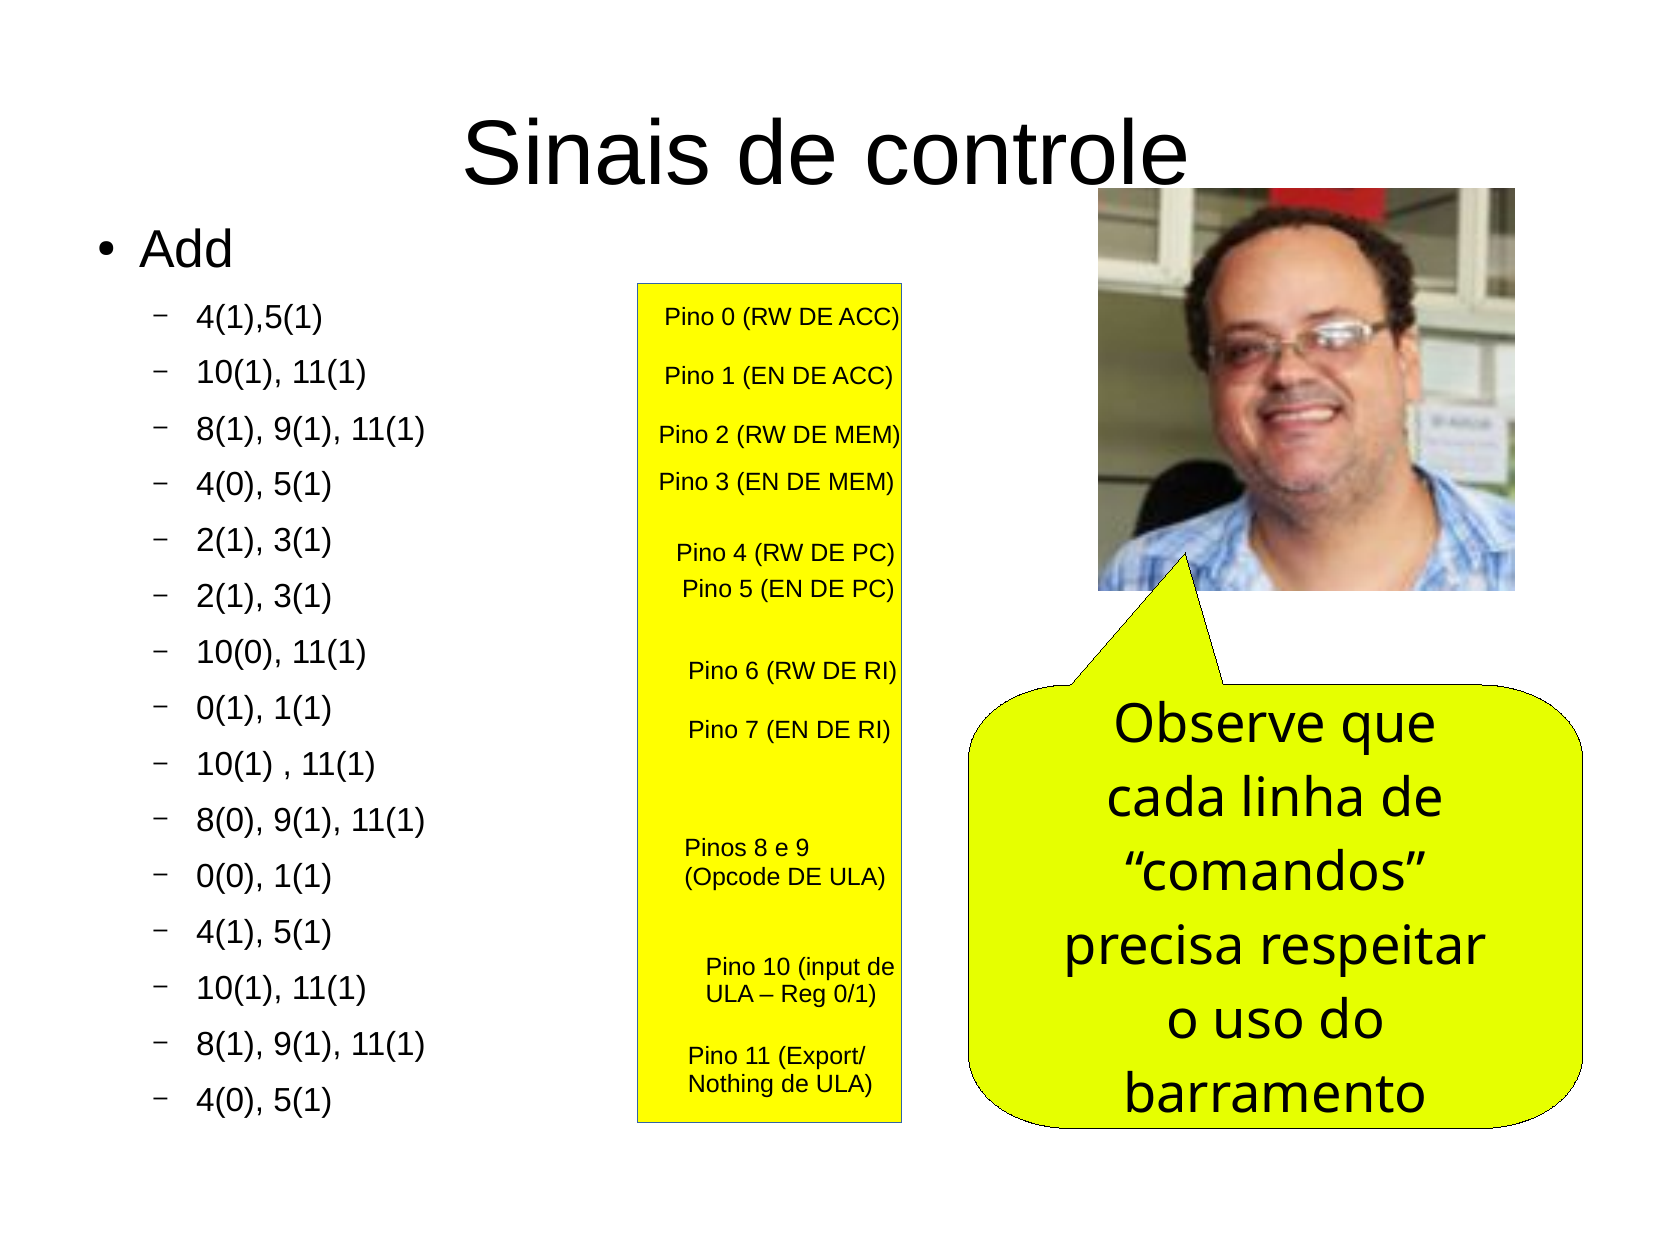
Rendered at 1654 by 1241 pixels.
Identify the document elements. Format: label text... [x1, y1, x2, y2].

list Add 4(1),5(1) 10(1), 11(1) 8(1), 9(1), 11(1) 4(0), 5(1) 2(1), 3(1) 2(1), 3(1) 10(0), 11(1) 0(1), 1(1) 10(1) , 11(1) 8(0), 9(1), 11(1) 0(0), 1(1) 4(1), 5(1) 10(1), 11(1) 8(1), 9(1), 11(1) 4(0), 5(1) [82, 219, 567, 1129]
picture [1098, 188, 1515, 591]
text_box Pino 4 (RW DE PC) [661, 531, 912, 575]
text_box Pino 2 (RW DE MEM) [643, 413, 918, 457]
text_box Pino 0 (RW DE ACC) [649, 295, 917, 339]
text_box Pino 11 (Export/ Nothing de ULA) [673, 1034, 905, 1106]
text_box Pino 10 (input de ULA – Reg 0/1) [690, 944, 923, 1016]
text_box Pino 1 (EN DE ACC) [649, 354, 909, 398]
text_box Pinos 8 e 9 (Opcode DE ULA) [669, 826, 902, 898]
text_box Pino 6 (RW DE RI) [673, 649, 914, 693]
text_box Pino 7 (EN DE RI) [673, 708, 907, 752]
text_box Observe que cada linha de “comandos” precisa respeitar o uso do barramento [968, 552, 1583, 1129]
title Sinais de controle [82, 49, 1571, 257]
text_box Pino 3 (EN DE MEM) [643, 460, 910, 504]
text_box Pino 5 (EN DE PC) [667, 566, 911, 610]
text_box [637, 283, 902, 1123]
